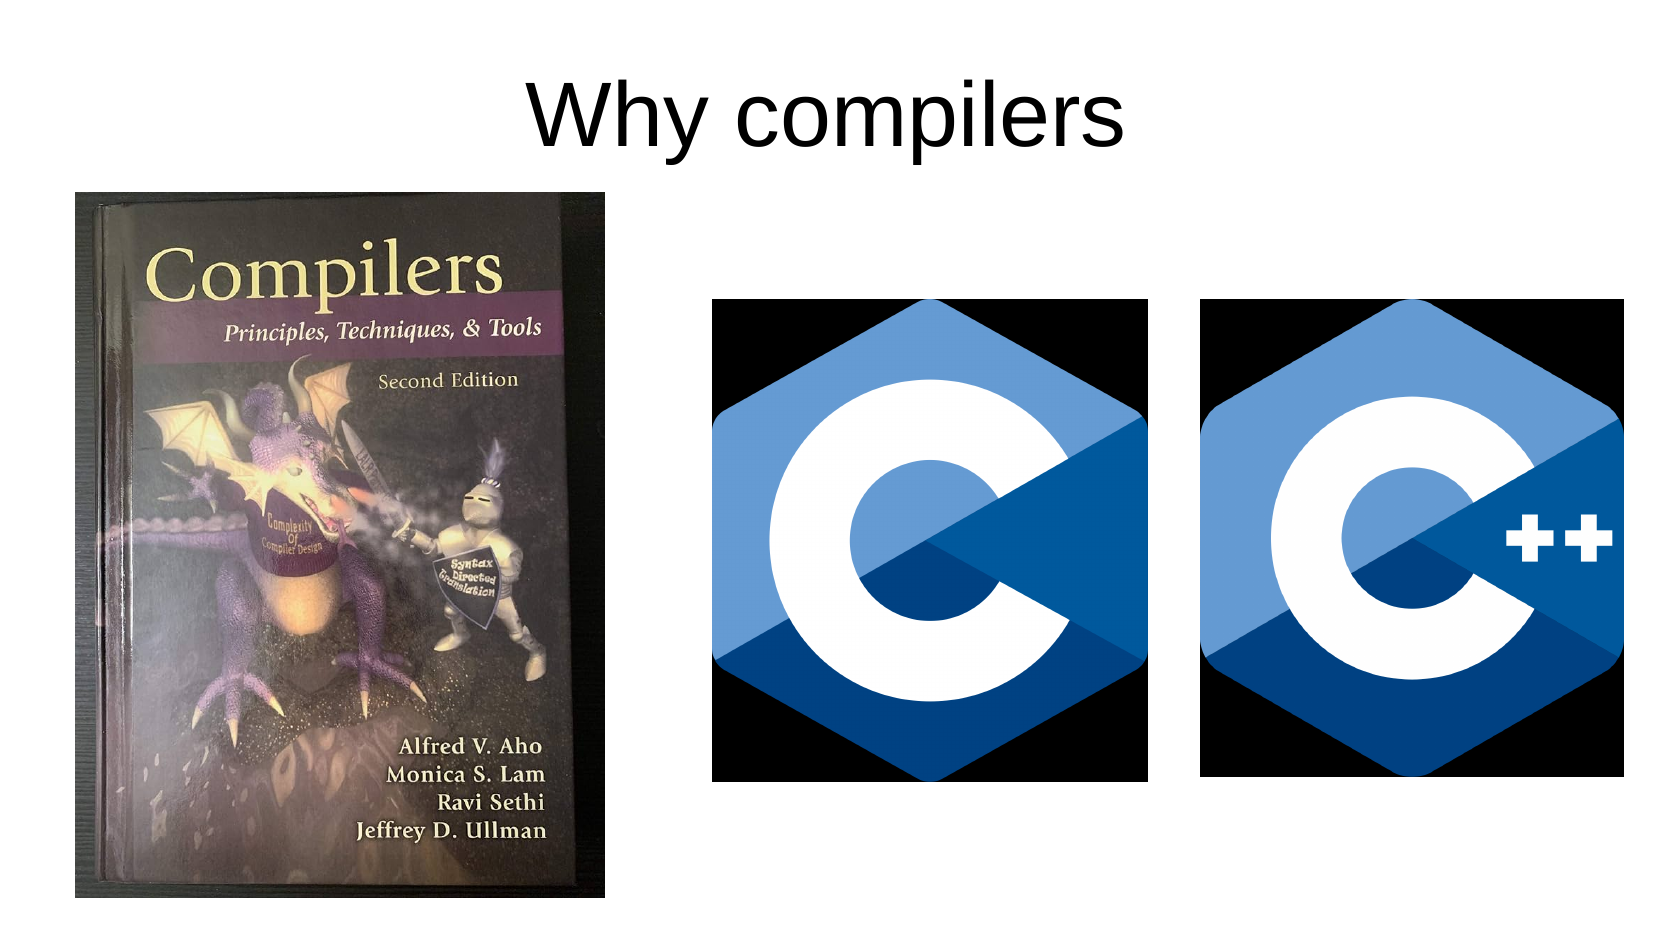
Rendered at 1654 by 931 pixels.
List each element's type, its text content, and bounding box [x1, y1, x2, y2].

picture [712, 299, 1148, 782]
picture [75, 192, 605, 898]
picture [1200, 299, 1624, 777]
title Why compilers [82, 37, 1571, 193]
